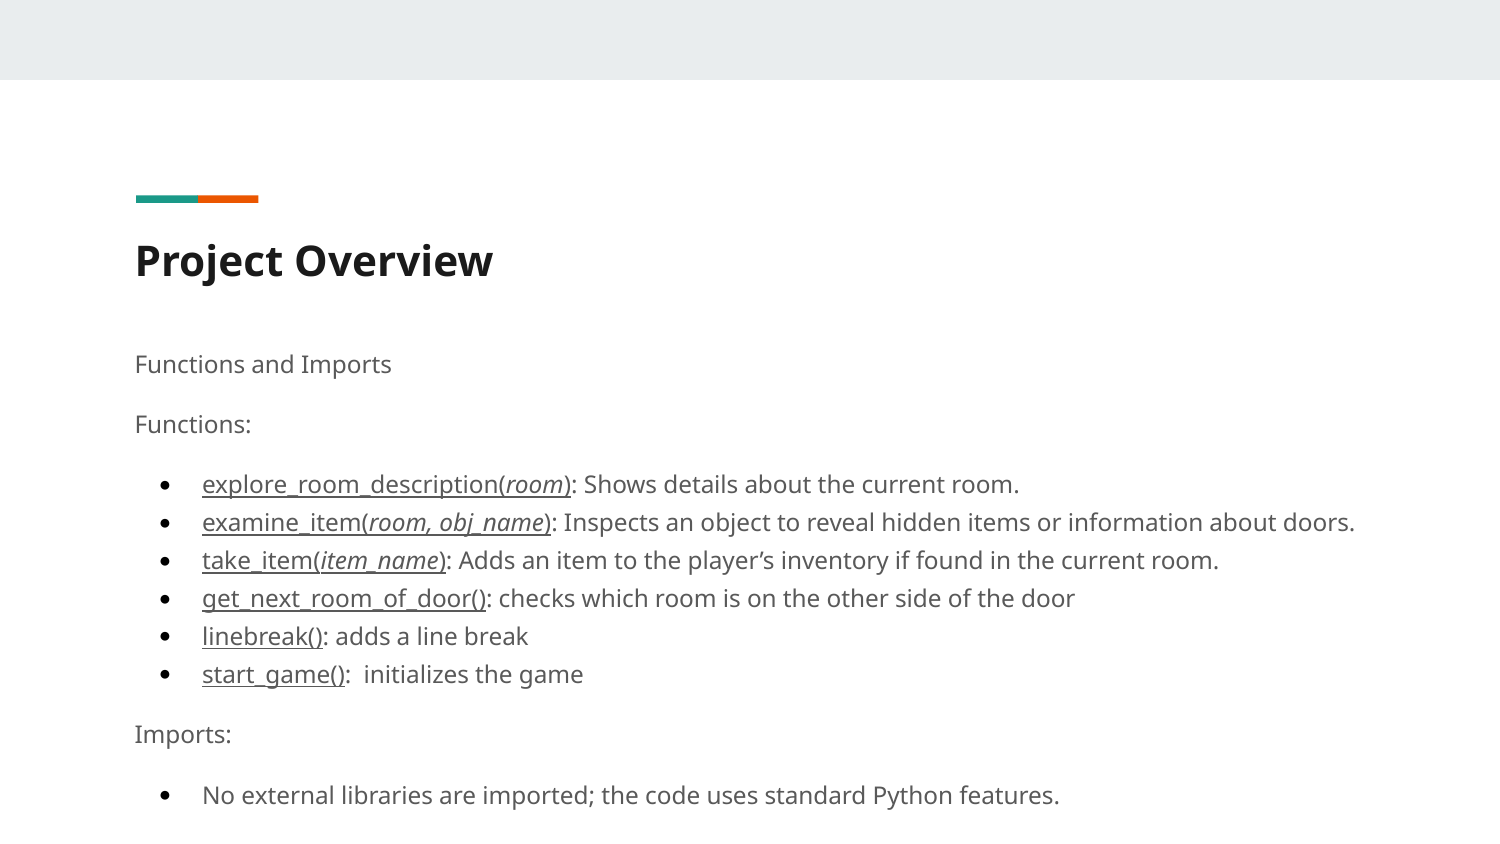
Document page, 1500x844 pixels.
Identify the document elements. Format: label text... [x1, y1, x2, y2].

list Functions and Imports Functions: explore_room_description(room): Shows details about the current room. examine_item(room, obj_name): Inspects an object to reveal hidden items or information about doors. take_item(item_name): Adds an item to the player’s inventory if found in the current room. get_next_room_of_door(): checks which room is on the other side of the door linebreak(): adds a line break start_game(): initializes the game Imports: No external libraries are imported; the code uses standard Python features. [119, 327, 1381, 833]
title Project Overview [119, 216, 1381, 305]
